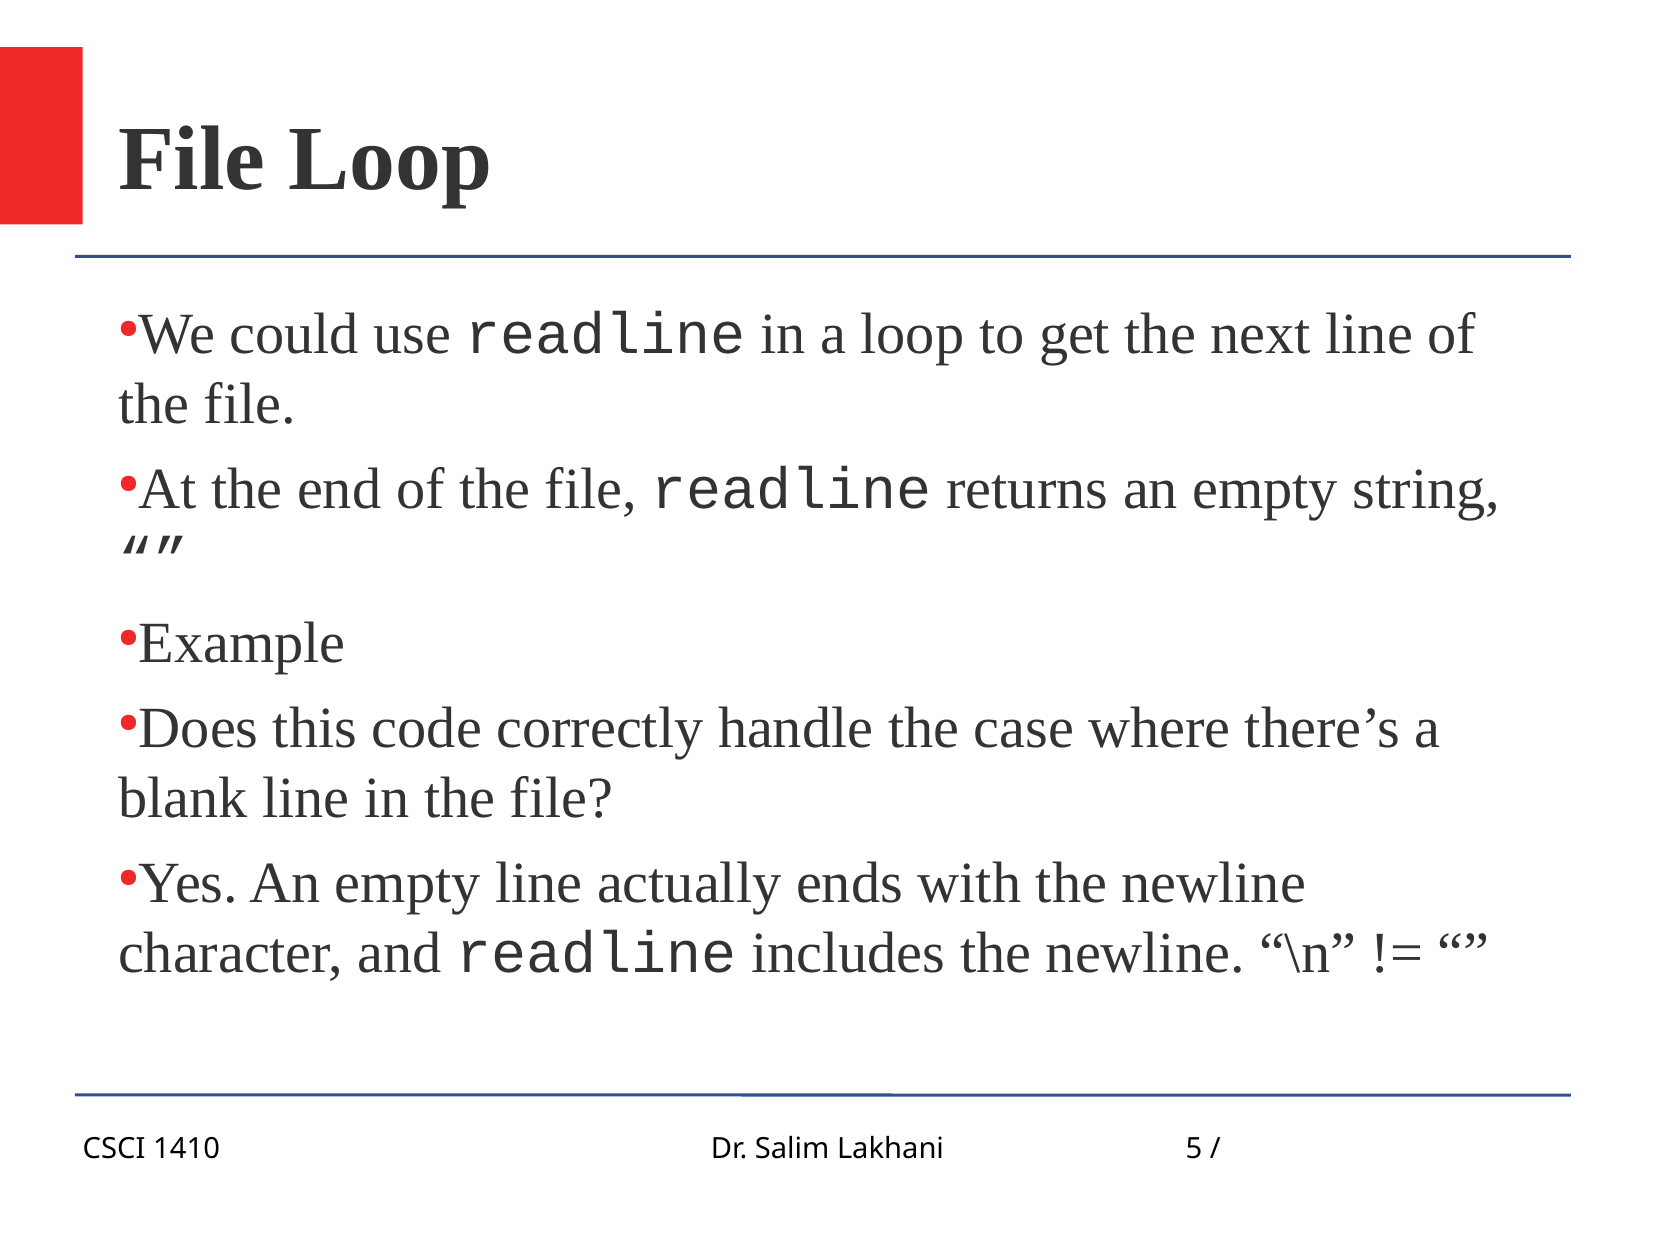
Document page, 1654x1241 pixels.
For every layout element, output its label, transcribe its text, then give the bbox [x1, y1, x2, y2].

text_box / [1185, 1129, 1571, 1216]
list We could use readline in a loop to get the next line of the file. At the end of the file, readline returns an empty string, “” Example Does this code correctly handle the case where there’s a blank line in the file? Yes. An empty line actually ends with the newline character, and readline includes the newline. “\n” != “” [118, 295, 1536, 1080]
text_box Dr. Salim Lakhani [565, 1129, 1090, 1216]
text_box CSCI 1410 [82, 1129, 468, 1216]
title File Loop [118, 49, 1571, 257]
